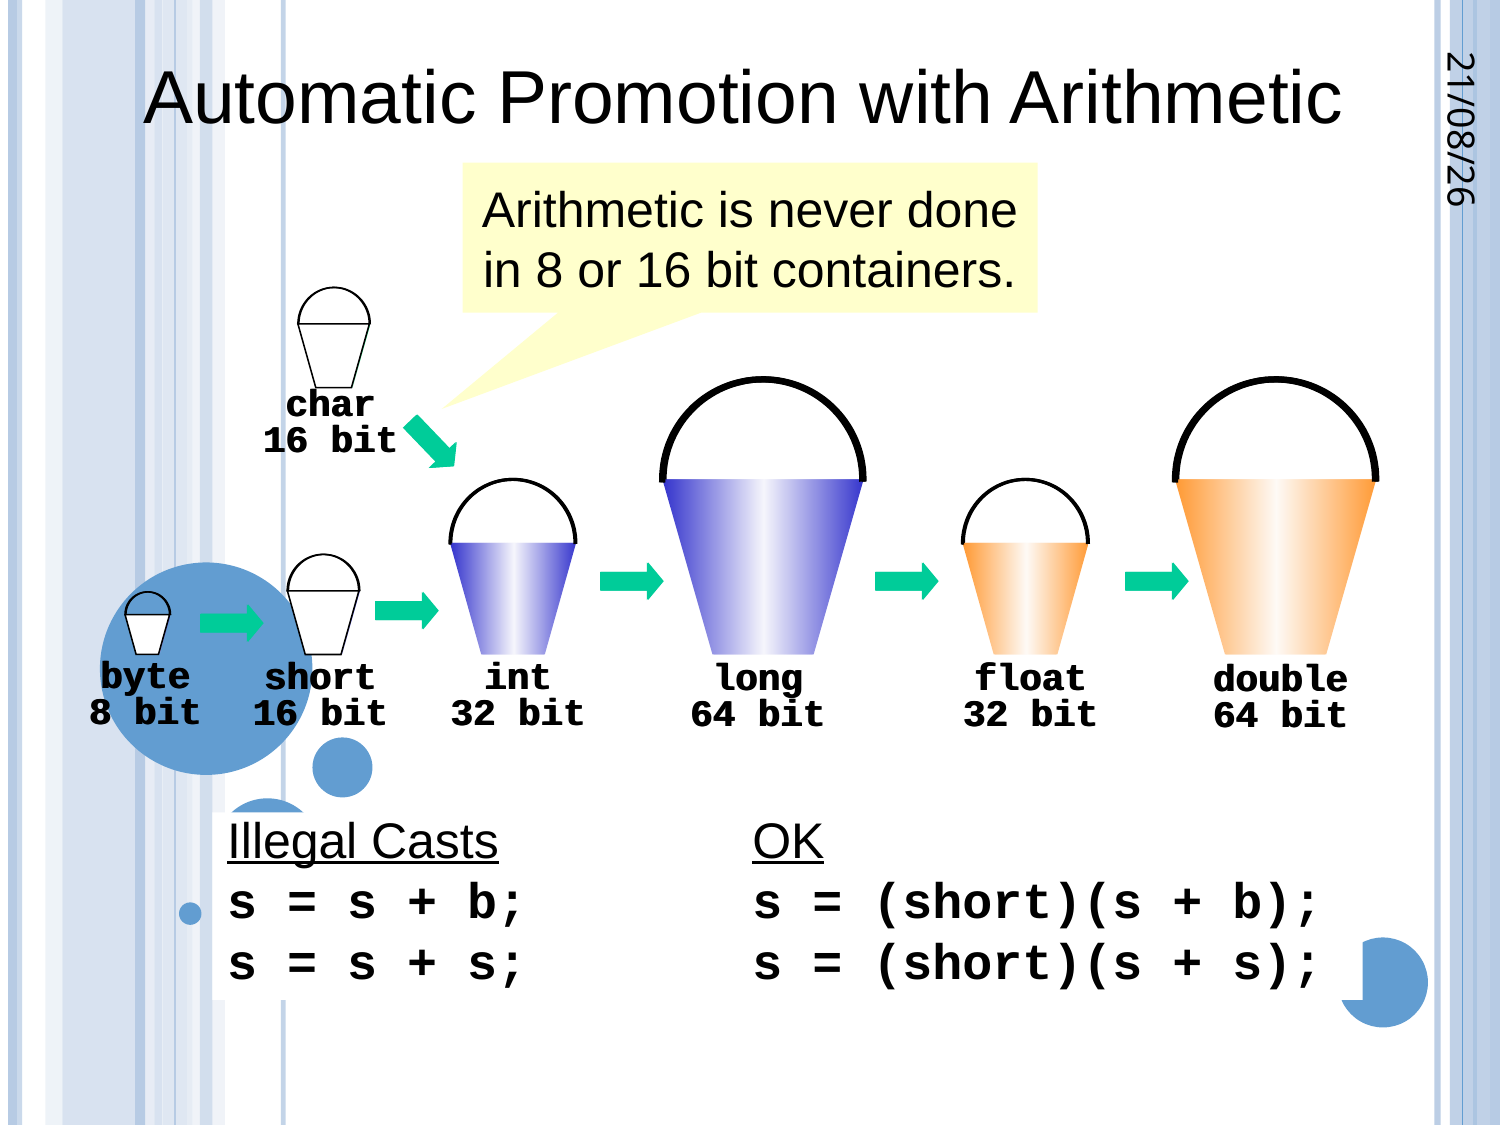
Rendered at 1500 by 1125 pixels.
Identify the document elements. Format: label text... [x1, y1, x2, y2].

text_box Automatic Promotion with Arithmetic [62, 37, 1426, 150]
text_box [663, 479, 863, 653]
text_box float 32 bit [947, 654, 1113, 742]
text_box Illegal Casts s = s + b; s = s + s; [212, 812, 638, 1000]
text_box [963, 542, 1089, 654]
text_box Arithmetic is never done in 8 or 16 bit containers. [441, 162, 1038, 409]
text_box int 32 bit [435, 653, 601, 741]
text_box OK s = (short)(s + b); s = (short)(s + s); [737, 812, 1363, 1000]
text_box long 64 bit [675, 653, 840, 742]
text_box char 16 bit [247, 379, 413, 468]
text_box double 64 bit [1197, 654, 1363, 743]
text_box [125, 614, 171, 652]
text_box byte 8 bit [73, 652, 216, 740]
text_box [287, 590, 360, 652]
text_box [298, 323, 371, 379]
text_box [1176, 479, 1376, 654]
text_box [450, 542, 576, 653]
text_box short 16 bit [237, 652, 403, 741]
